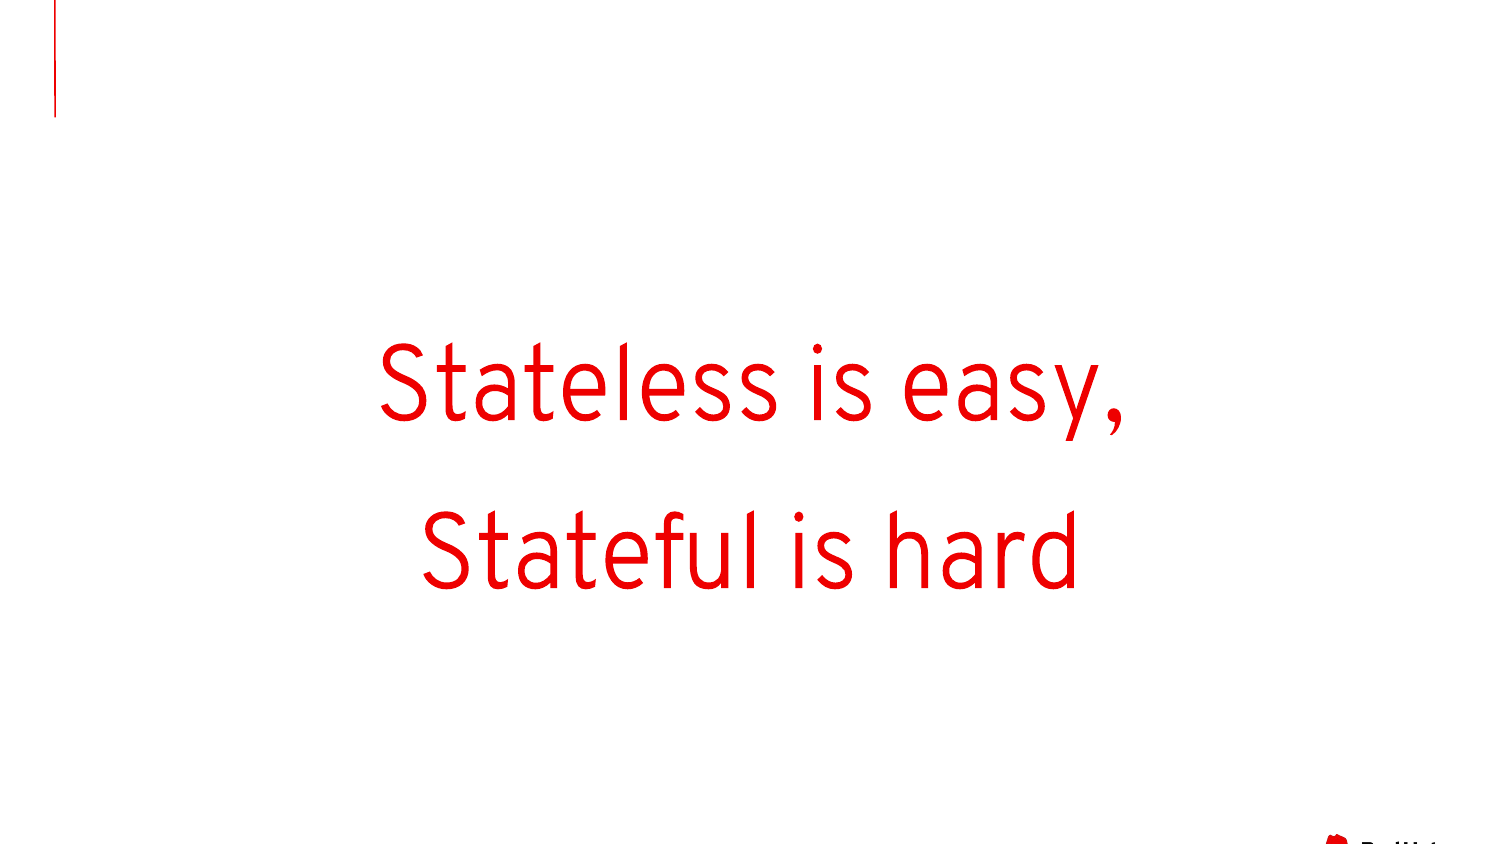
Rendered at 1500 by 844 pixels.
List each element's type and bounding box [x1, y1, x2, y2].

text_box [0, 0, 1500, 844]
picture [1317, 834, 1438, 844]
